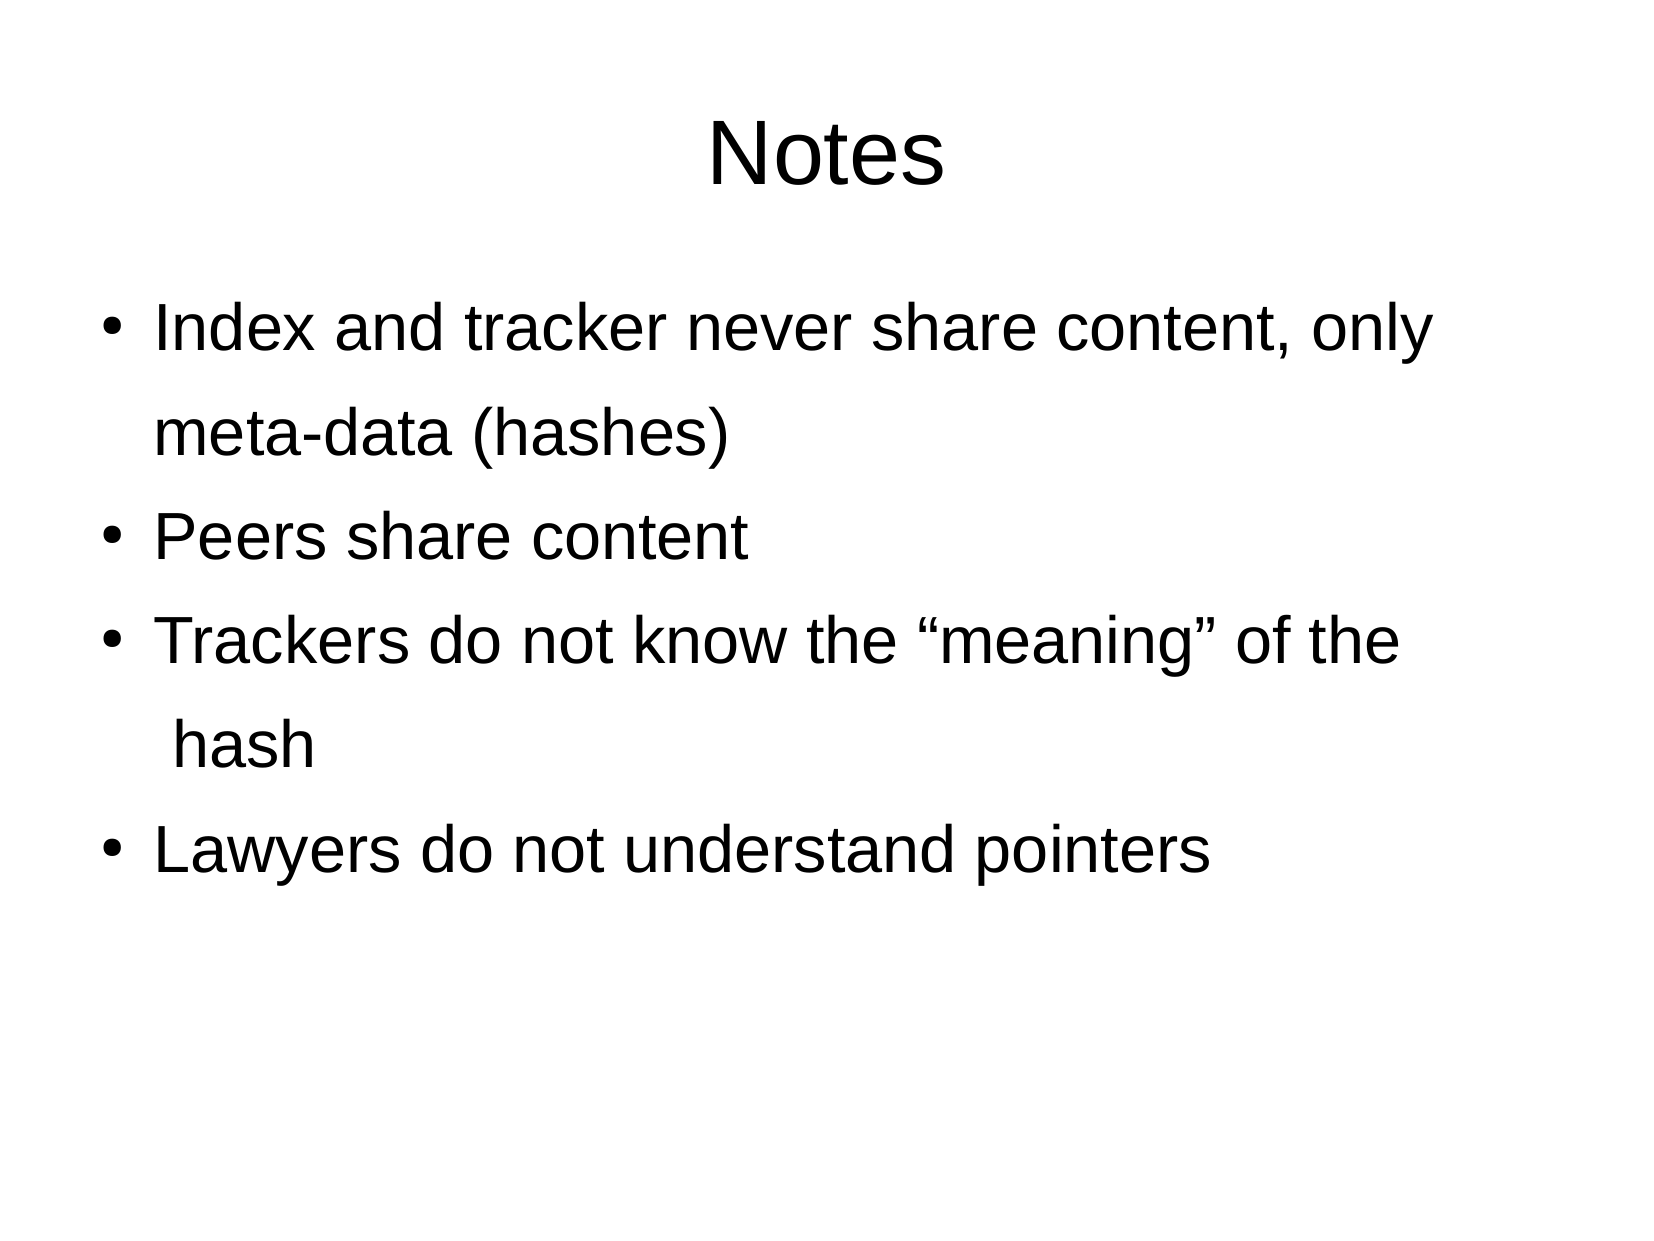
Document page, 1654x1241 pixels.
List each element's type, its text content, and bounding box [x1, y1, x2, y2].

list Index and tracker never share content, only meta-data (hashes) Peers share content Trackers do not know the “meaning” of the hash Lawyers do not understand pointers [82, 290, 1571, 1010]
title Notes [82, 49, 1571, 257]
